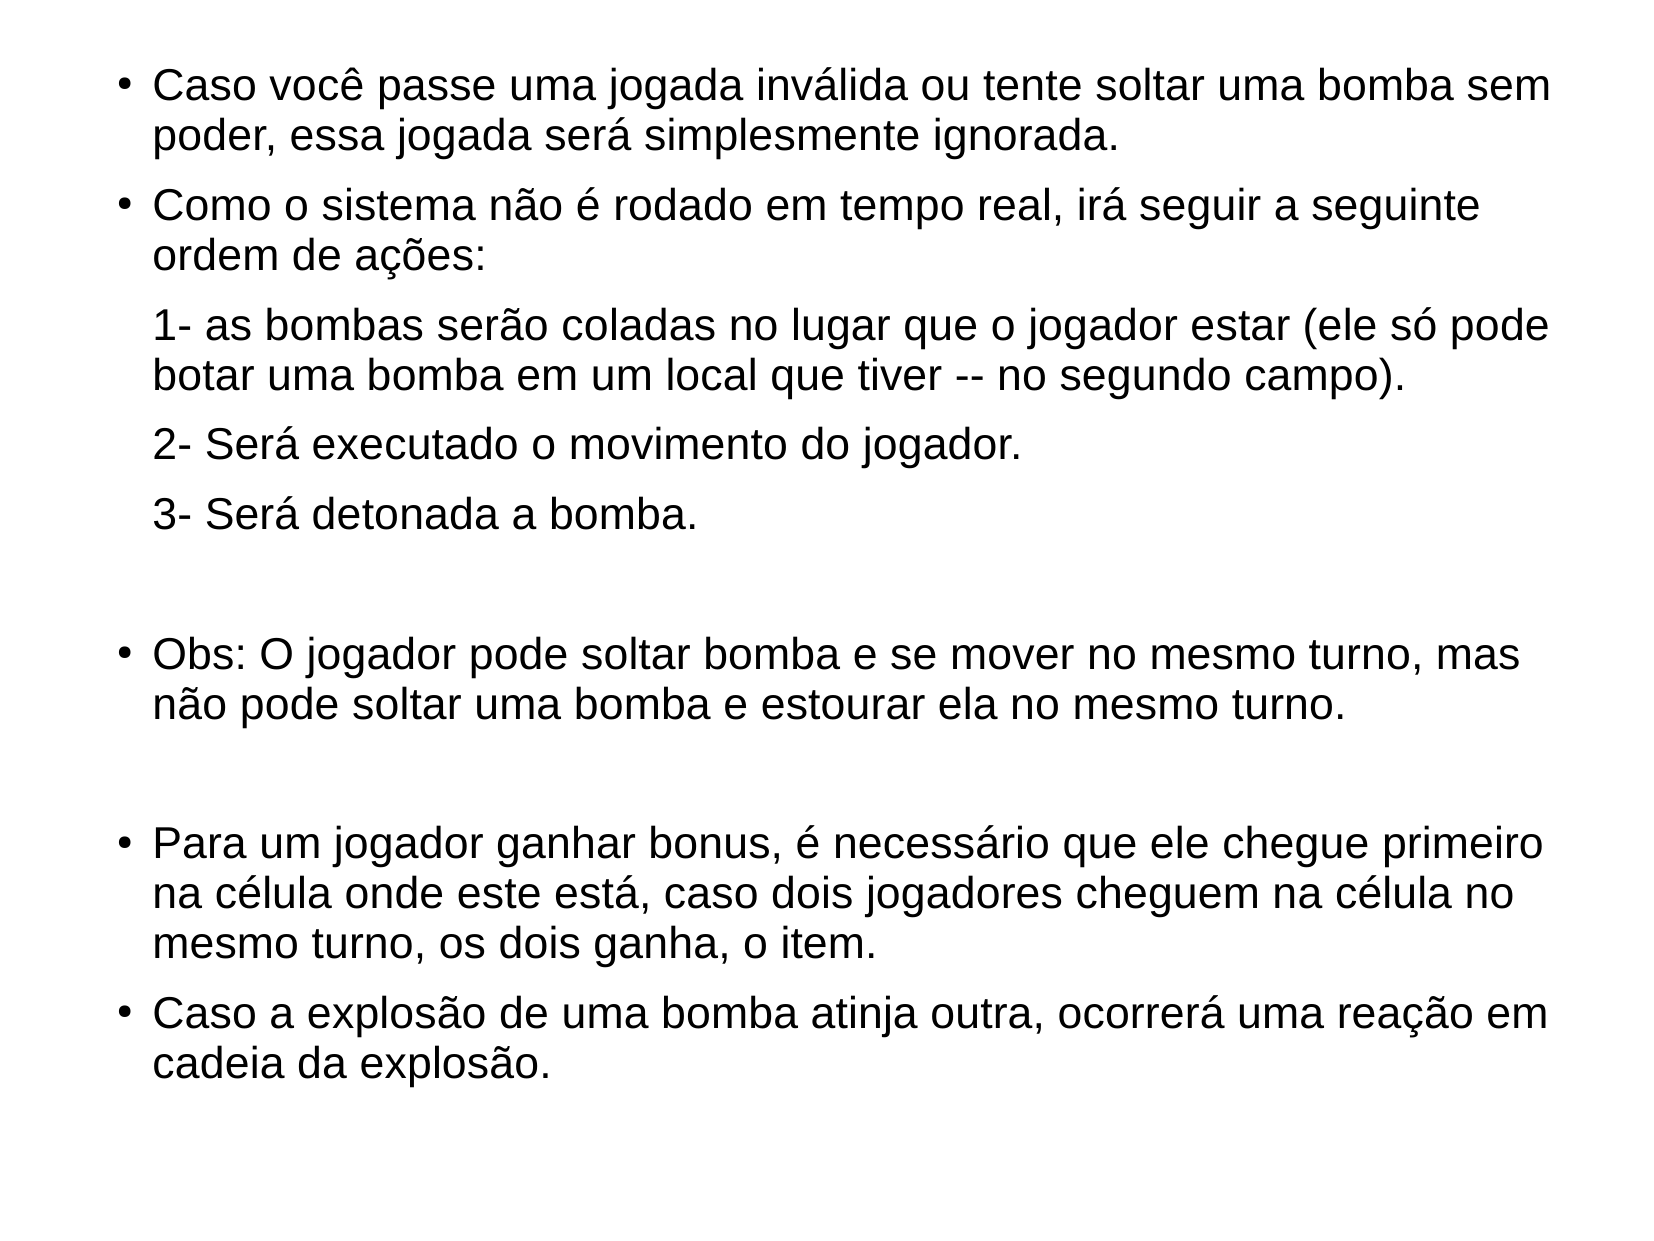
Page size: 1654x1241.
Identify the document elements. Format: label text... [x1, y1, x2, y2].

list Caso você passe uma jogada inválida ou tente soltar uma bomba sem poder, essa jogada será simplesmente ignorada. Como o sistema não é rodado em tempo real, irá seguir a seguinte ordem de ações: 1- as bombas serão coladas no lugar que o jogador estar (ele só pode botar uma bomba em um local que tiver -- no segundo campo). 2- Será executado o movimento do jogador. 3- Será detonada a bomba. Obs: O jogador pode soltar bomba e se mover no mesmo turno, mas não pode soltar uma bomba e estourar ela no mesmo turno. Para um jogador ganhar bonus, é necessário que ele chegue primeiro na célula onde este está, caso dois jogadores cheguem na célula no mesmo turno, os dois ganha, o item. Caso a explosão de uma bomba atinja outra, ocorrerá uma reação em cadeia da explosão. [105, 60, 1594, 1096]
